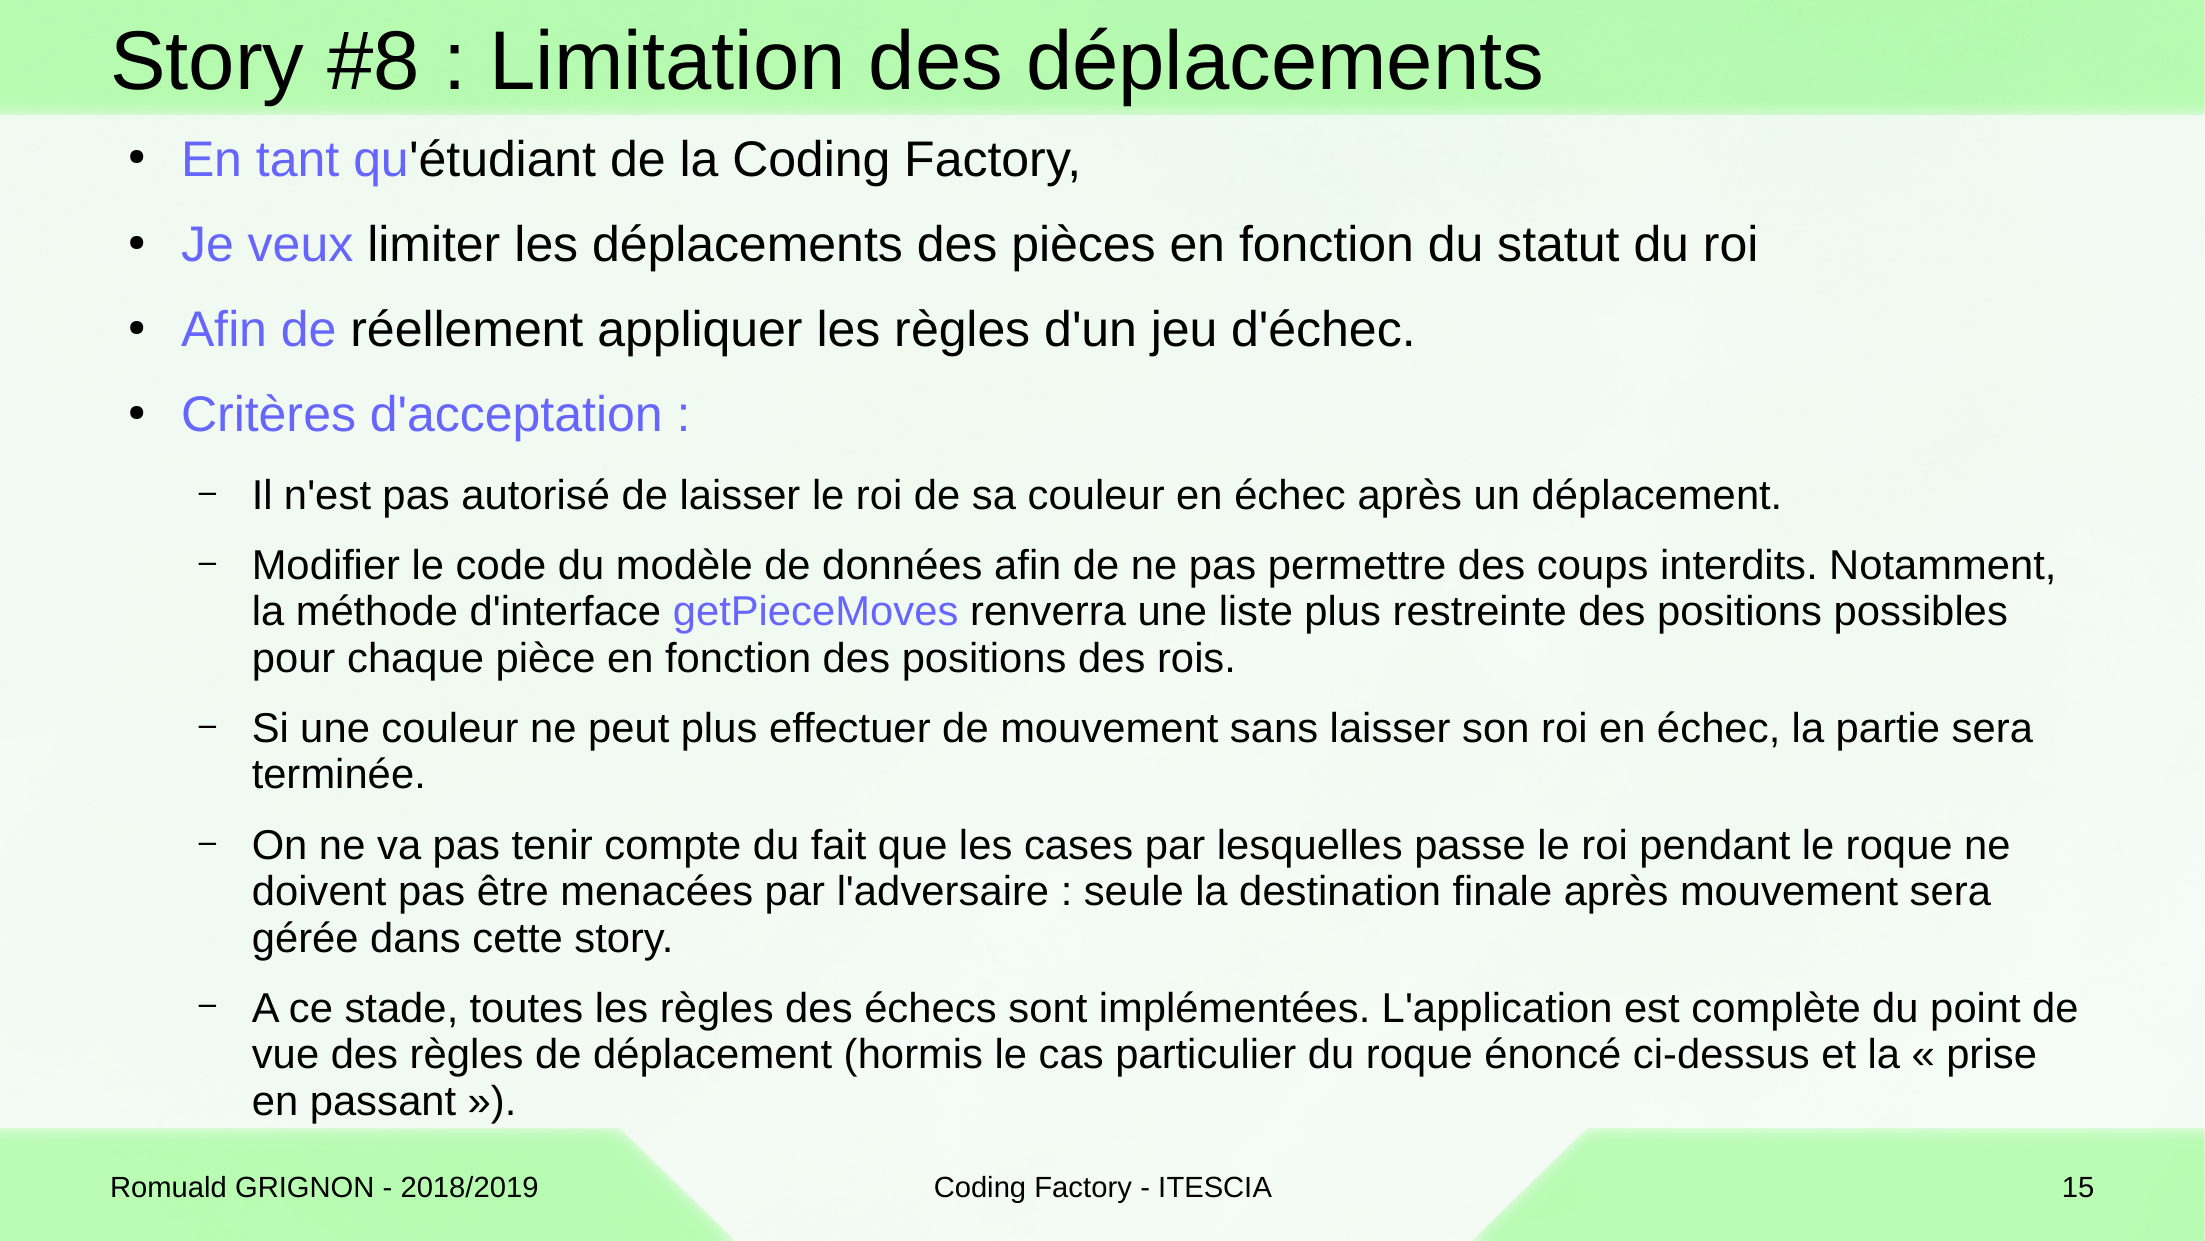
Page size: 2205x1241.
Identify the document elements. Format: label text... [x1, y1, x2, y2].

list En tant qu'étudiant de la Coding Factory, Je veux limiter les déplacements des pièces en fonction du statut du roi Afin de réellement appliquer les règles d'un jeu d'échec. Critères d'acceptation : Il n'est pas autorisé de laisser le roi de sa couleur en échec après un déplacement. Modifier le code du modèle de données afin de ne pas permettre des coups interdits. Notamment, la méthode d'interface getPieceMoves renverra une liste plus restreinte des positions possibles pour chaque pièce en fonction des positions des rois. Si une couleur ne peut plus effectuer de mouvement sans laisser son roi en échec, la partie sera terminée. On ne va pas tenir compte du fait que les cases par lesquelles passe le roi pendant le roque ne doivent pas être menacées par l'adversaire : seule la destination finale après mouvement sera gérée dans cette story. A ce stade, toutes les règles des échecs sont implémentées. L'application est complète du point de vue des règles de déplacement (hormis le cas particulier du roque énoncé ci-dessus et la « prise en passant »). [110, 201, 2095, 1128]
title Story #8 : Limitation des déplacements [110, 49, 2095, 201]
picture [0, 0, 2205, 1241]
